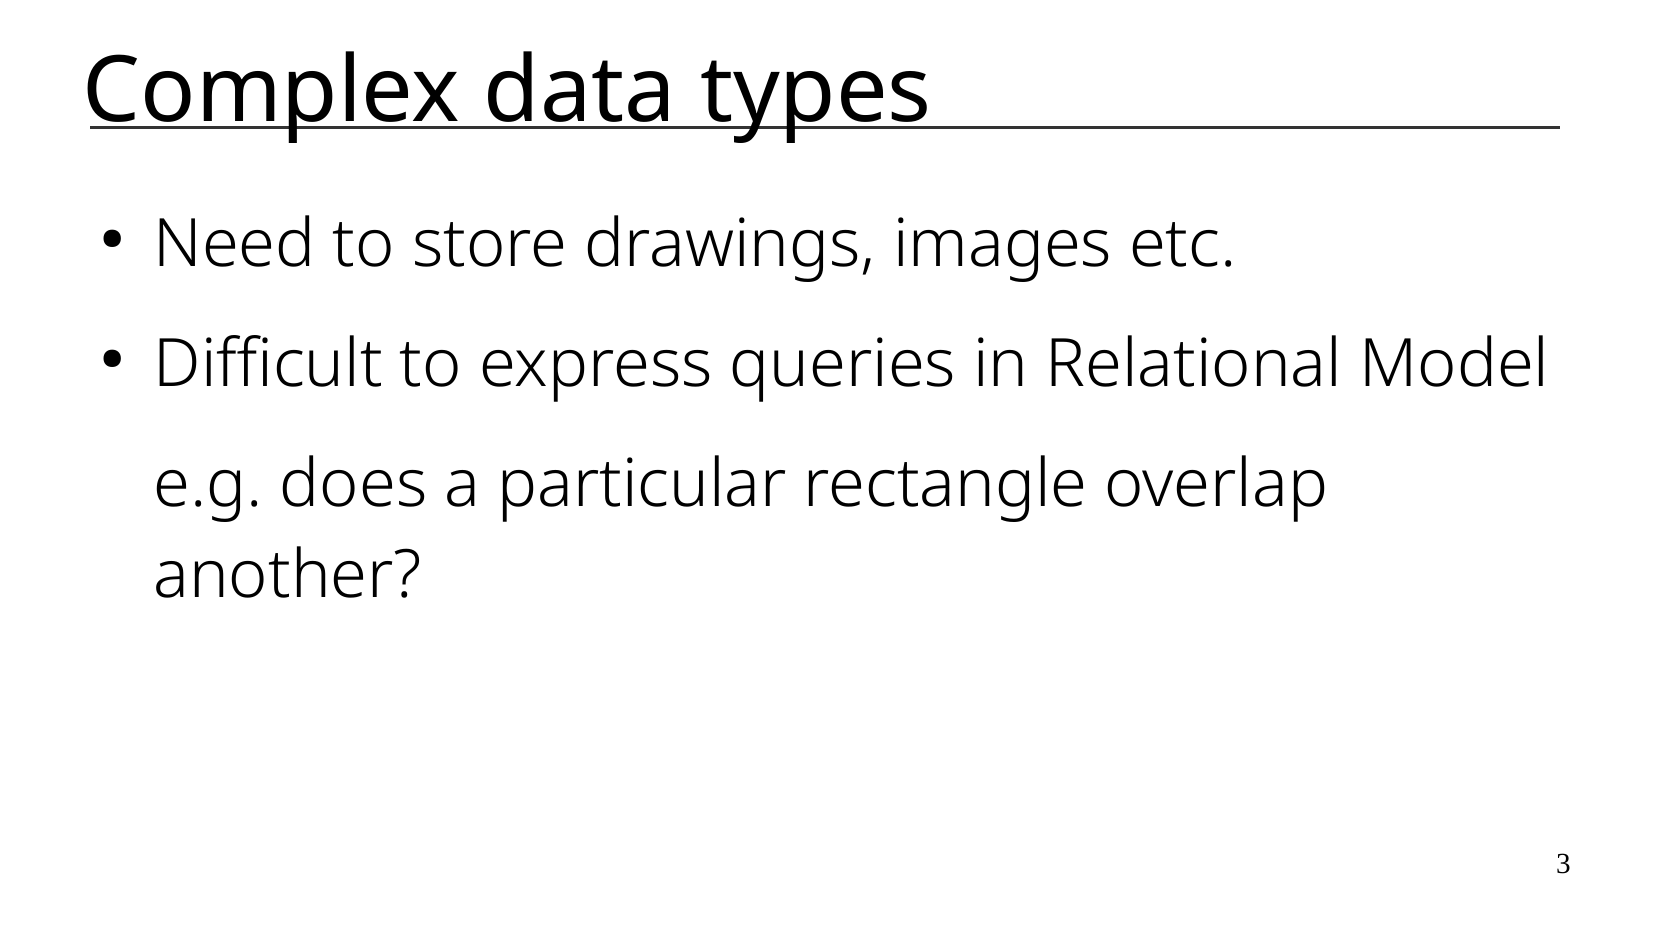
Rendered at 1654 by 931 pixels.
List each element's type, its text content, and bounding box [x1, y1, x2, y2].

title Complex data types [82, 32, 1571, 140]
list Need to store drawings, images etc. Difficult to express queries in Relational Model e.g. does a particular rectangle overlap another? [82, 195, 1571, 811]
